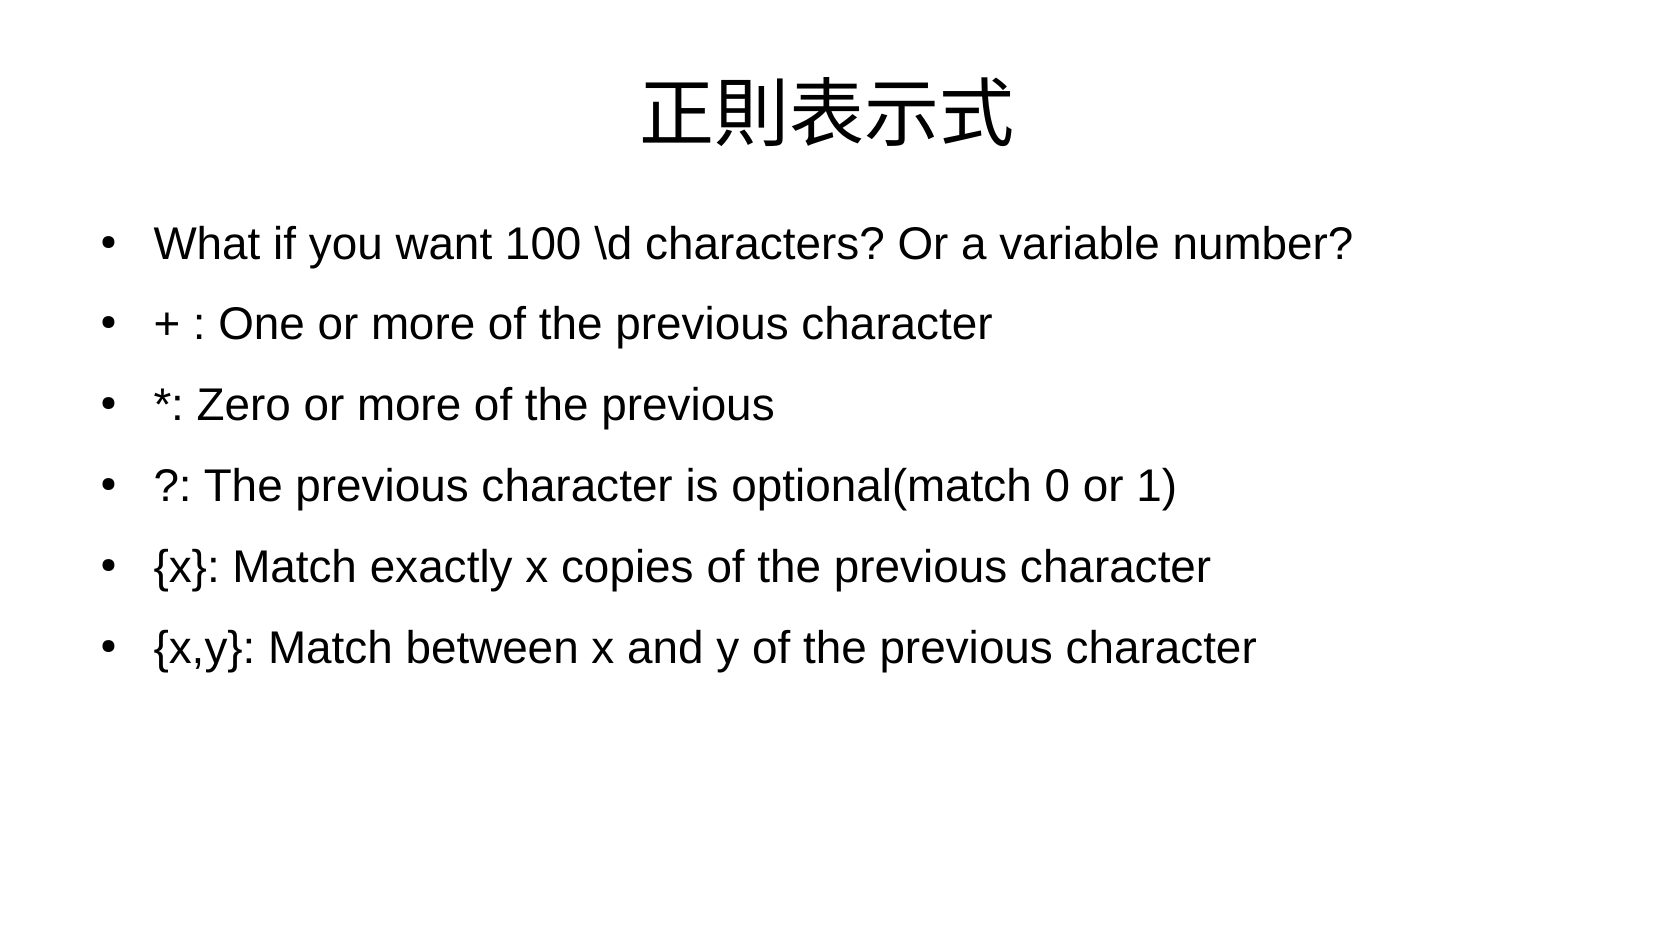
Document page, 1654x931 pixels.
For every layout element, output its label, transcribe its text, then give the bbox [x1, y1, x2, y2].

title 正則表示式 [82, 37, 1571, 193]
list What if you want 100 \d characters? Or a variable number? + : One or more of the previous character *: Zero or more of the previous ?: The previous character is optional(match 0 or 1) {x}: Match exactly x copies of the previous character {x,y}: Match between x and y of the previous character [82, 217, 1571, 758]
